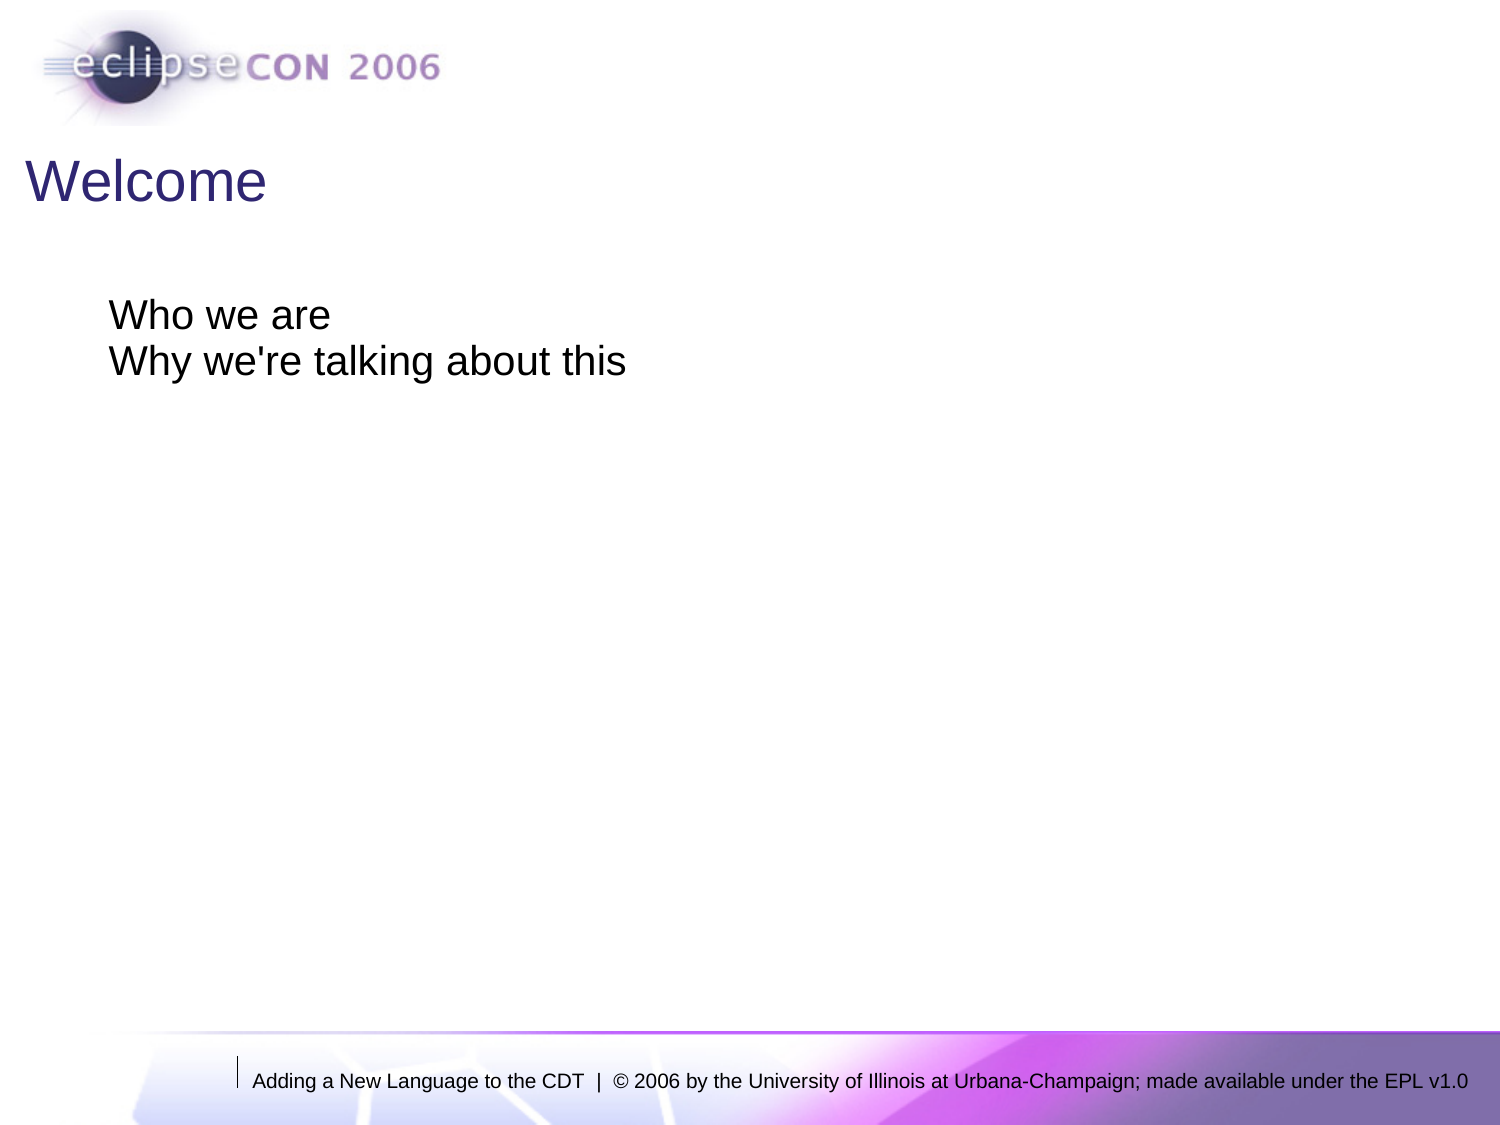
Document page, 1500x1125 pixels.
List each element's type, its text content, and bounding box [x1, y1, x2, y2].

list Who we are Why we're talking about this [108, 291, 1378, 932]
title Welcome [25, 142, 1378, 225]
picture [0, 1031, 1500, 1125]
picture [31, 10, 1040, 126]
